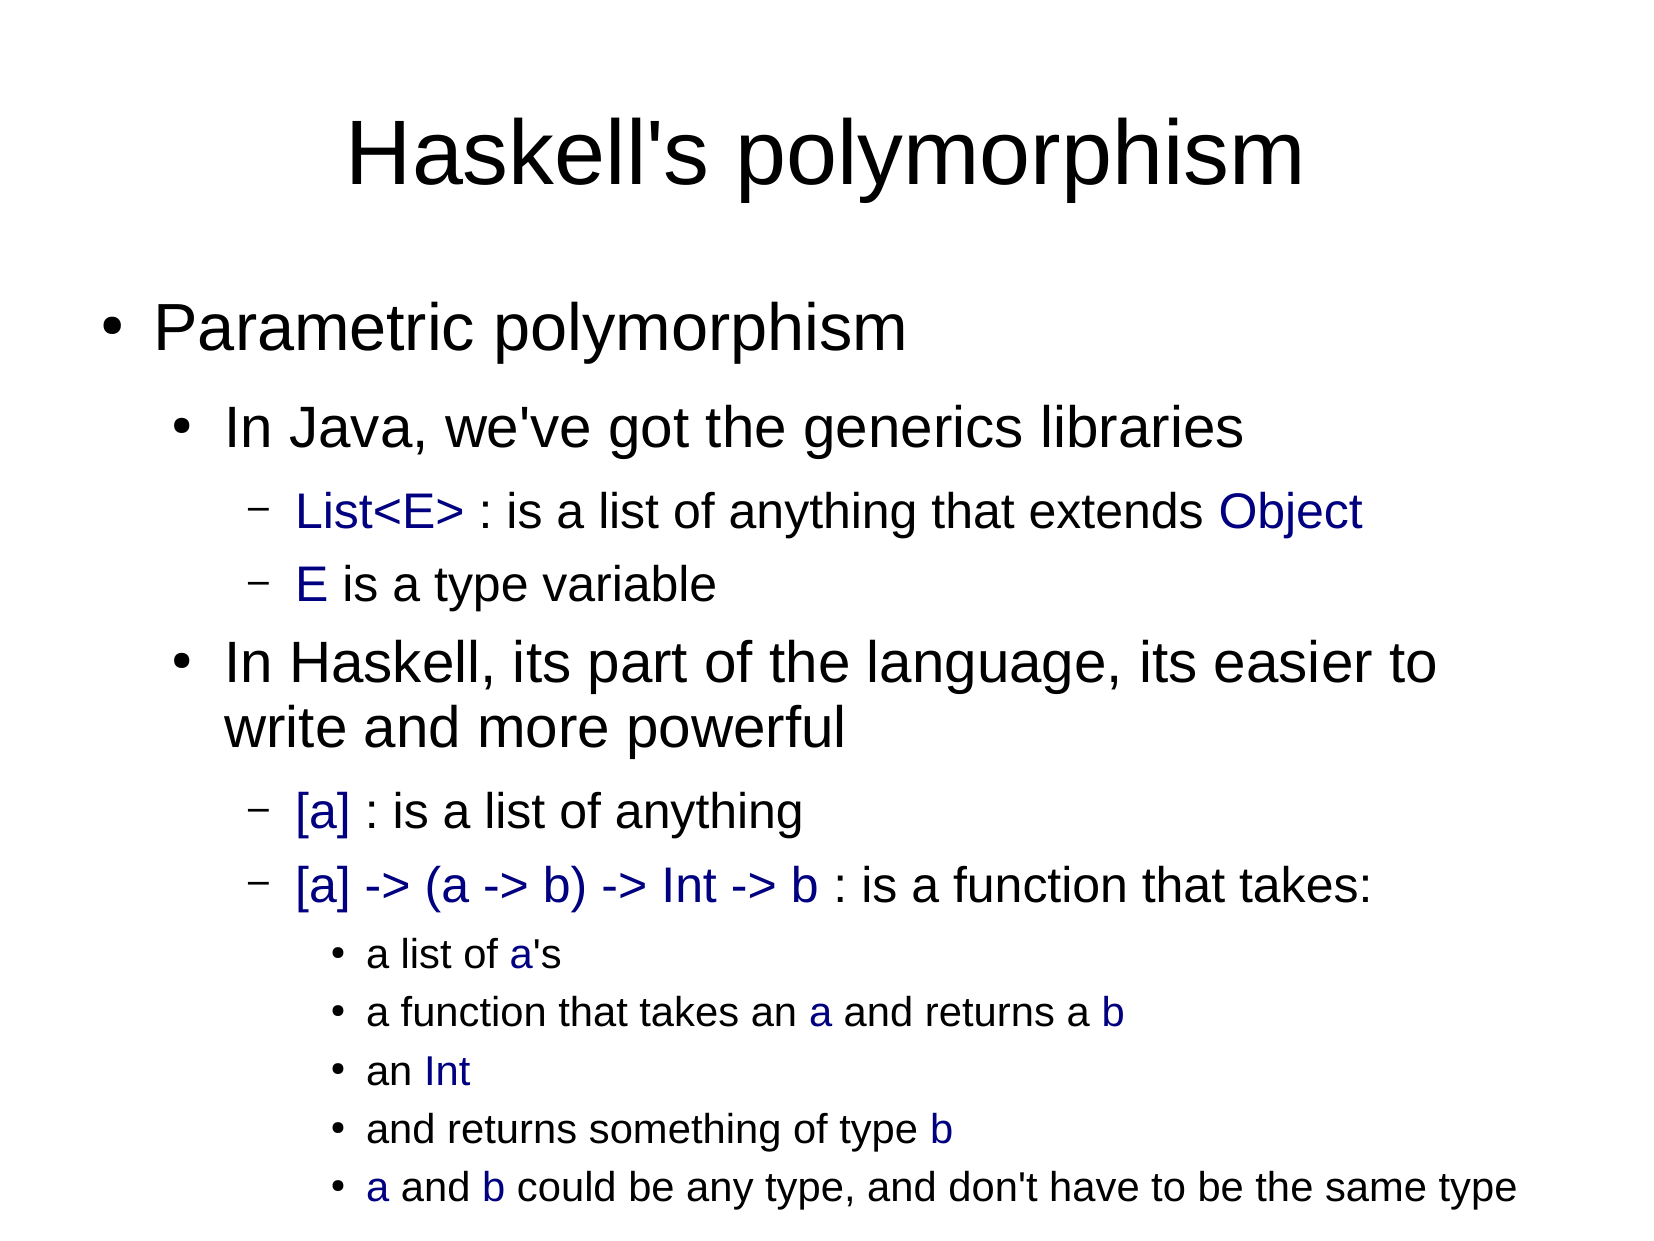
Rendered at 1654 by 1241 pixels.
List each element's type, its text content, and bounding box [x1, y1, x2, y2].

title Haskell's polymorphism [82, 56, 1571, 250]
list Parametric polymorphism In Java, we've got the generics libraries List<E> : is a list of anything that extends Object E is a type variable In Haskell, its part of the language, its easier to write and more powerful [a] : is a list of anything [a] -> (a -> b) -> Int -> b : is a function that takes: a list of a's a function that takes an a and returns a b an Int and returns something of type b a and b could be any type, and don't have to be the same type [82, 290, 1571, 1241]
